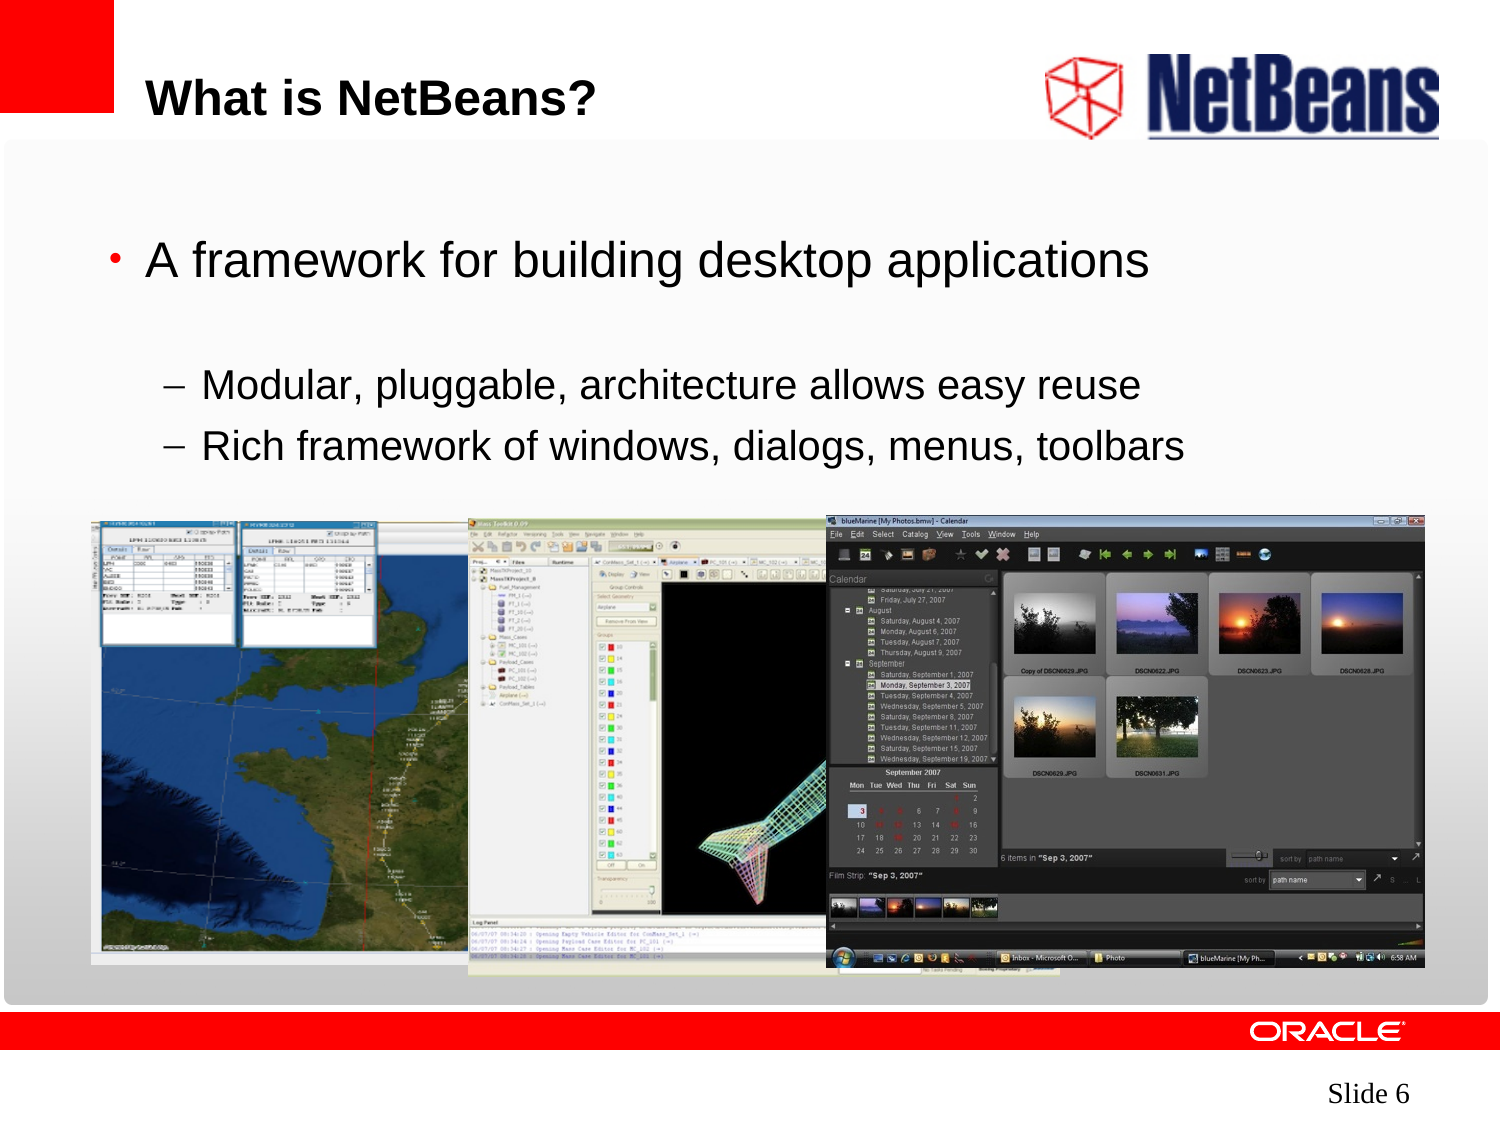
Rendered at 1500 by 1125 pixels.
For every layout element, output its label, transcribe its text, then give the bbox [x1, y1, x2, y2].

title What is NetBeans? [130, 30, 983, 161]
list A framework for building desktop applications Modular, pluggable, architecture allows easy reuse Rich framework of windows, dialogs, menus, toolbars [108, 227, 1425, 521]
picture [0, 1012, 1500, 1050]
picture [0, 0, 114, 113]
picture [4, 54, 1488, 1005]
